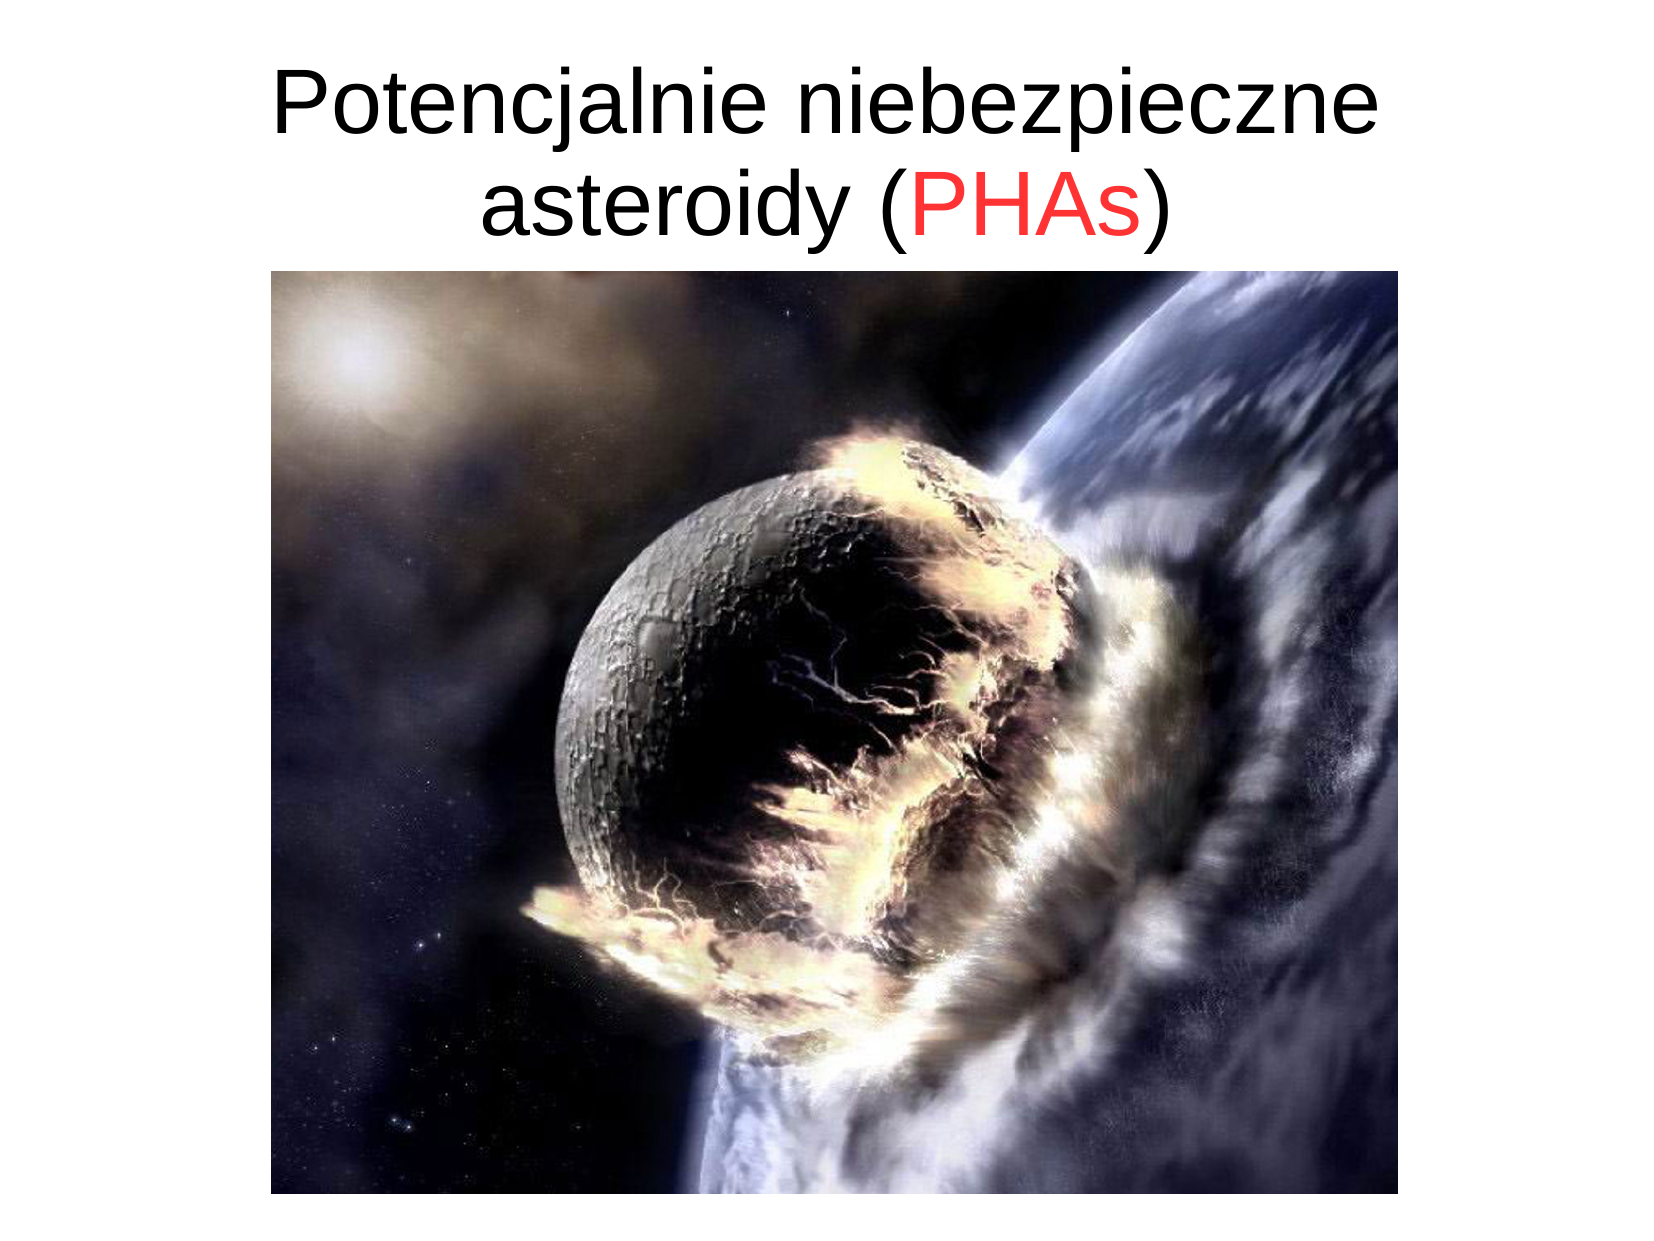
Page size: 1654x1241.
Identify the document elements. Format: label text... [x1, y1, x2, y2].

picture [271, 271, 1398, 1195]
title Potencjalnie niebezpieczne asteroidy (PHAs) [82, 49, 1571, 257]
